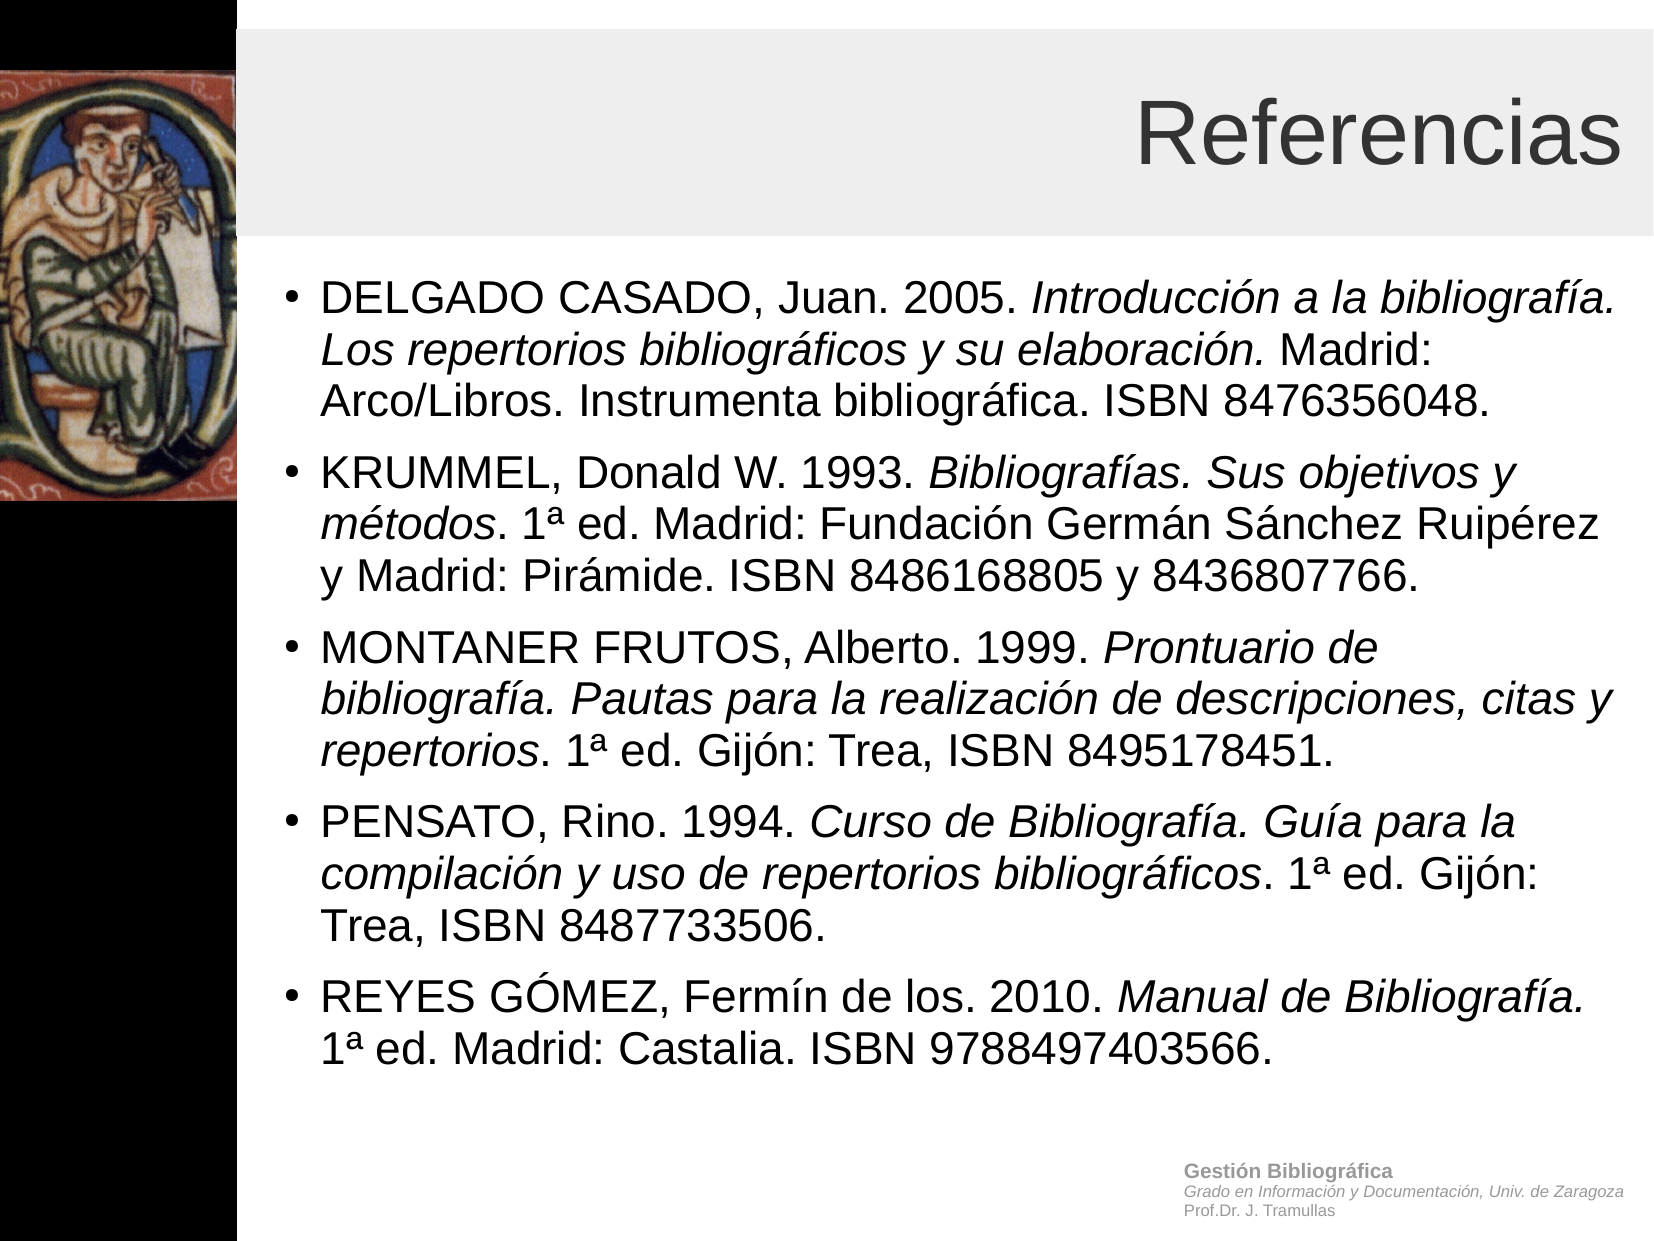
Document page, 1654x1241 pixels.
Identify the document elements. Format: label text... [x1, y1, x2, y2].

picture [0, 70, 237, 501]
list DELGADO CASADO, Juan. 2005. Introducción a la bibliografía. Los repertorios bibliográficos y su elaboración. Madrid: Arco/Libros. Instrumenta bibliográfica. ISBN 8476356048. KRUMMEL, Donald W. 1993. Bibliografías. Sus objetivos y métodos. 1ª ed. Madrid: Fundación Germán Sánchez Ruipérez y Madrid: Pirámide. ISBN 8486168805 y 8436807766. MONTANER FRUTOS, Alberto. 1999. Prontuario de bibliografía. Pautas para la realización de descripciones, citas y repertorios. 1ª ed. Gijón: Trea, ISBN 8495178451. PENSATO, Rino. 1994. Curso de Bibliografía. Guía para la compilación y uso de repertorios bibliográficos. 1ª ed. Gijón: Trea, ISBN 8487733506. REYES GÓMEZ, Fermín de los. 2010. Manual de Bibliografía. 1ª ed. Madrid: Castalia. ISBN 9788497403566. [271, 271, 1619, 1134]
title Referencias [236, 29, 1654, 237]
